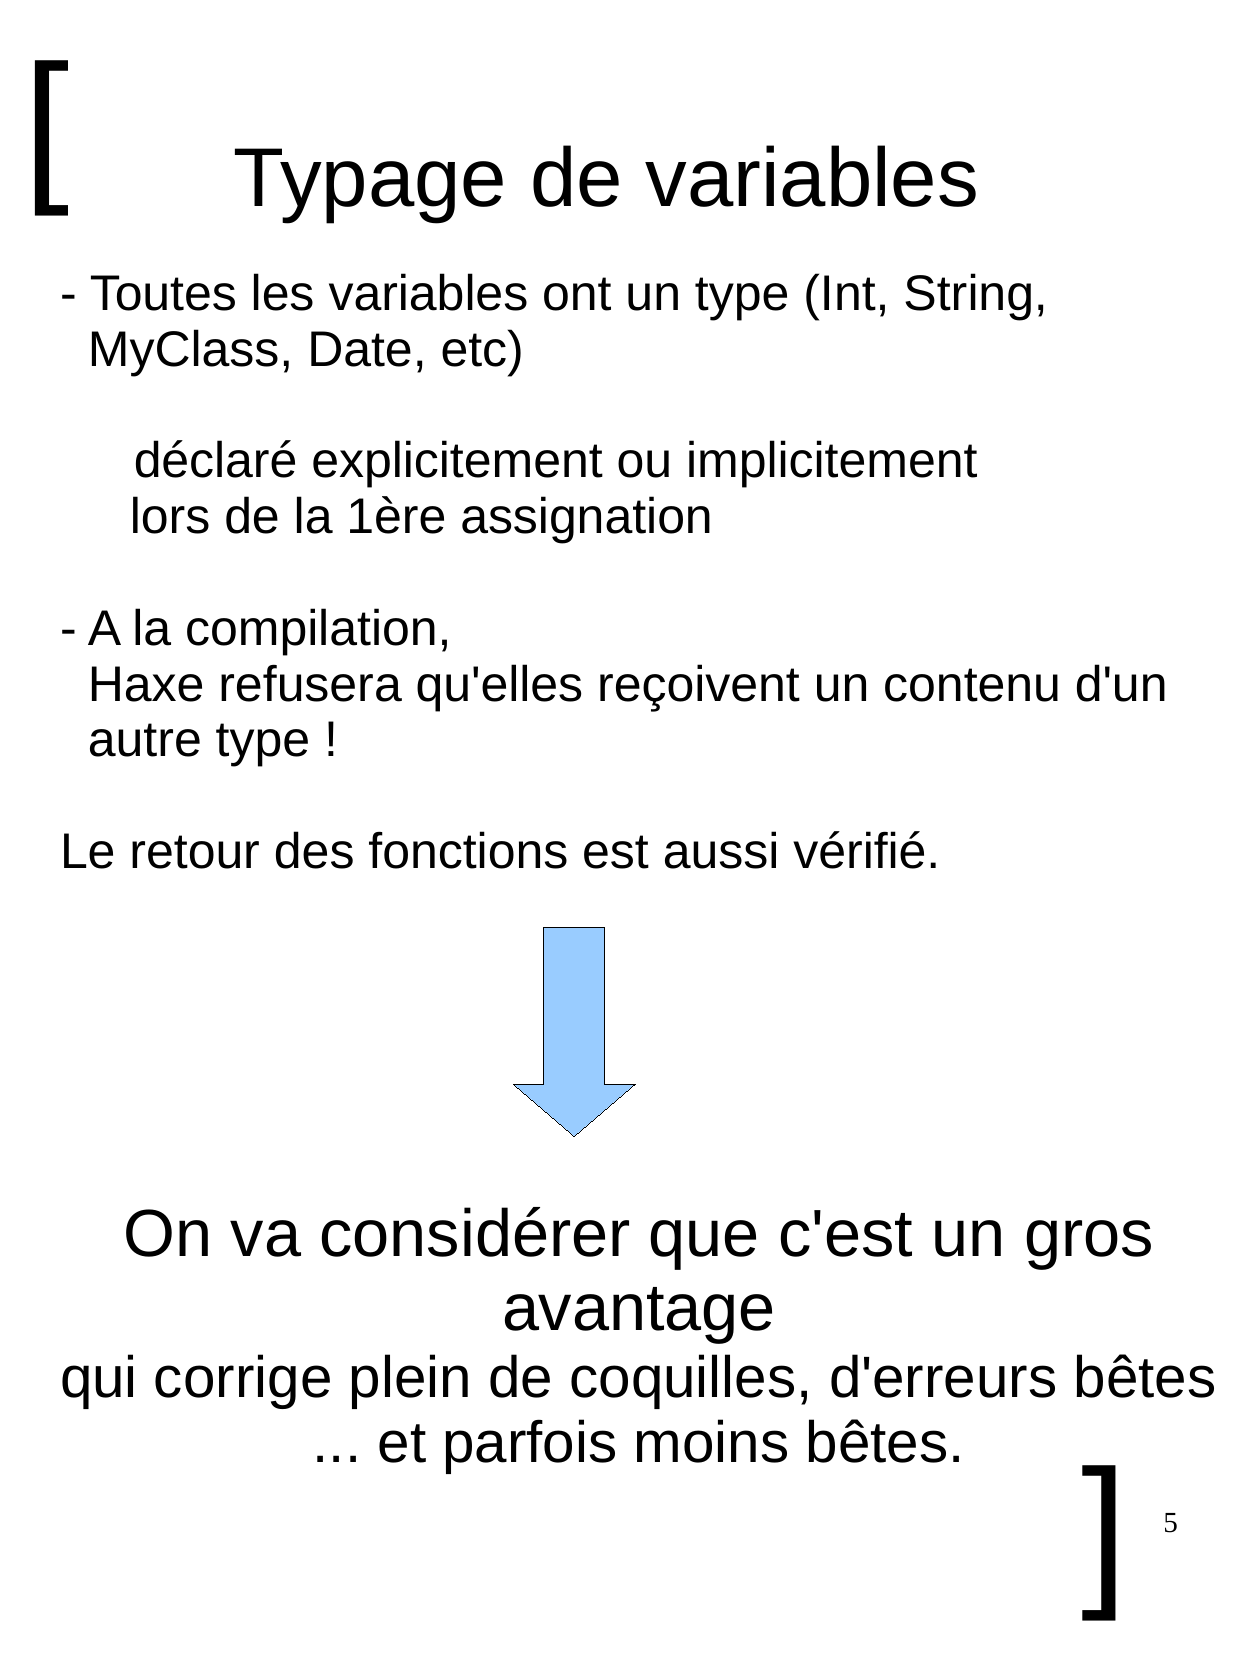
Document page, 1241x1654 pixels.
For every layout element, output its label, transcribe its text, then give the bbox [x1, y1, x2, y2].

text_box Typage de variables [219, 123, 995, 258]
text_box [513, 927, 636, 1137]
text_box ] [1066, 1427, 1143, 1654]
text_box - Toutes les variables ont un type (Int, String, MyClass, Date, etc) déclaré explicitement ou implicitement lors de la 1ère assignation - A la compilation, Haxe refusera qu'elles reçoivent un contenu d'un autre type ! Le retour des fonctions est aussi vérifié. On va considérer que c'est un gros avantage qui corrige plein de coquilles, d'erreurs bêtes ... et parfois moins bêtes. [45, 258, 1234, 1538]
text_box [ [9, 22, 86, 291]
